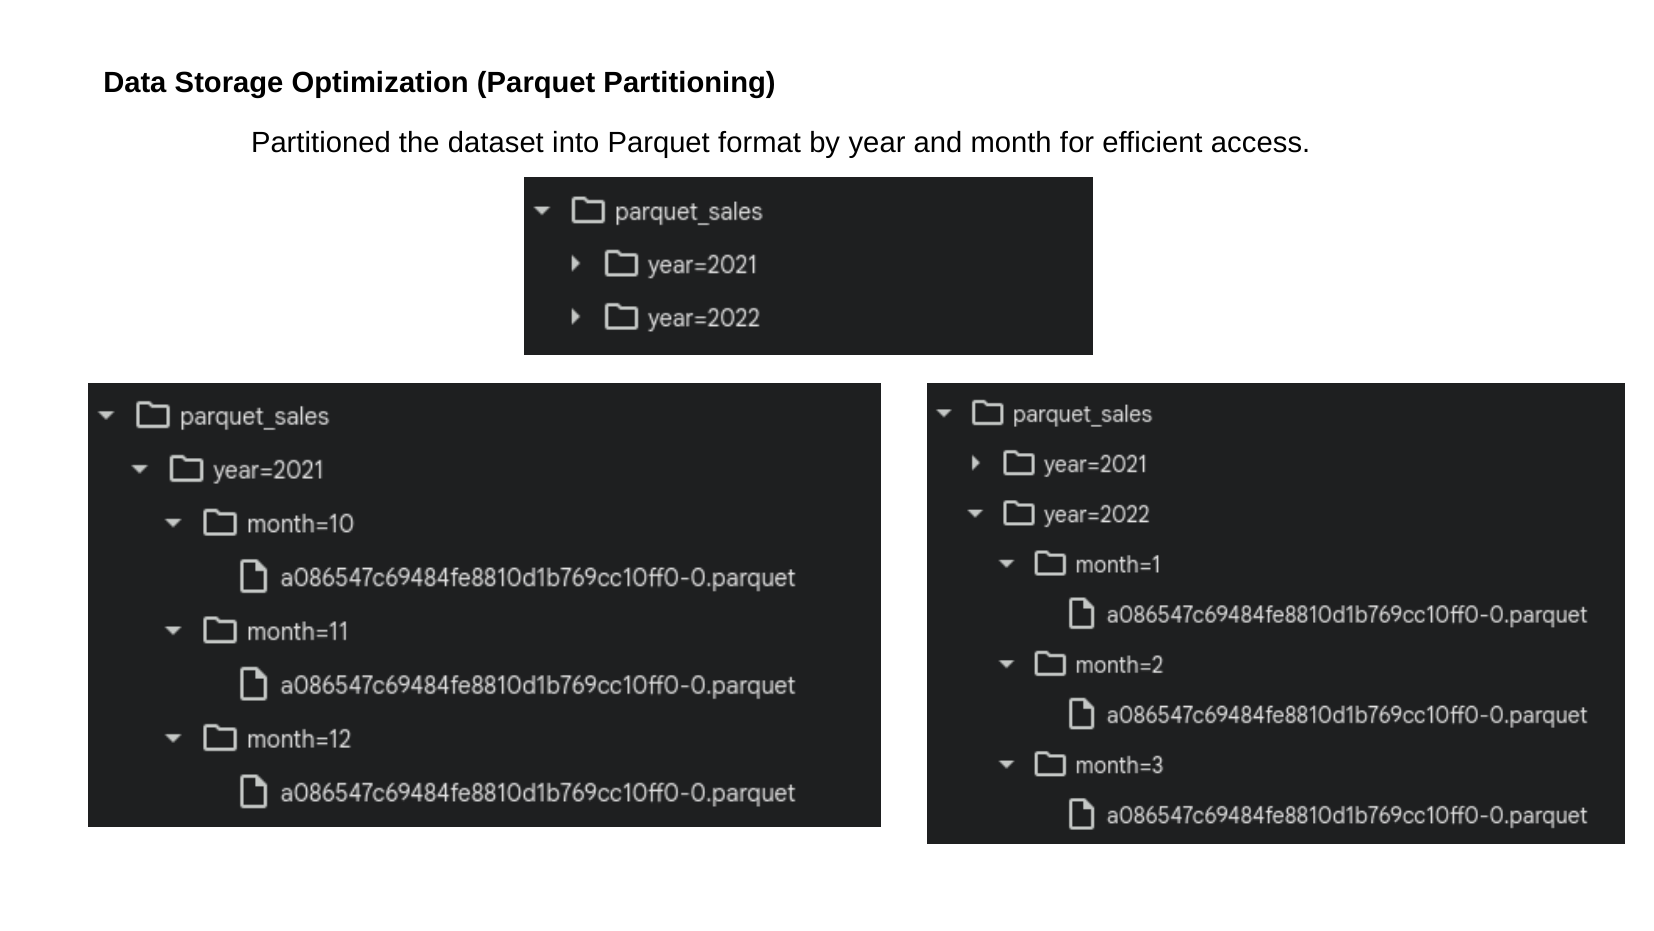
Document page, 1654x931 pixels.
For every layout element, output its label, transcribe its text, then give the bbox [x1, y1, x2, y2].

picture [927, 383, 1625, 844]
picture [524, 177, 1093, 355]
text_box Data Storage Optimization (Parquet Partitioning) [88, 59, 827, 107]
picture [88, 383, 881, 827]
text_box Partitioned the dataset into Parquet format by year and month for efficient access. [236, 118, 1359, 178]
